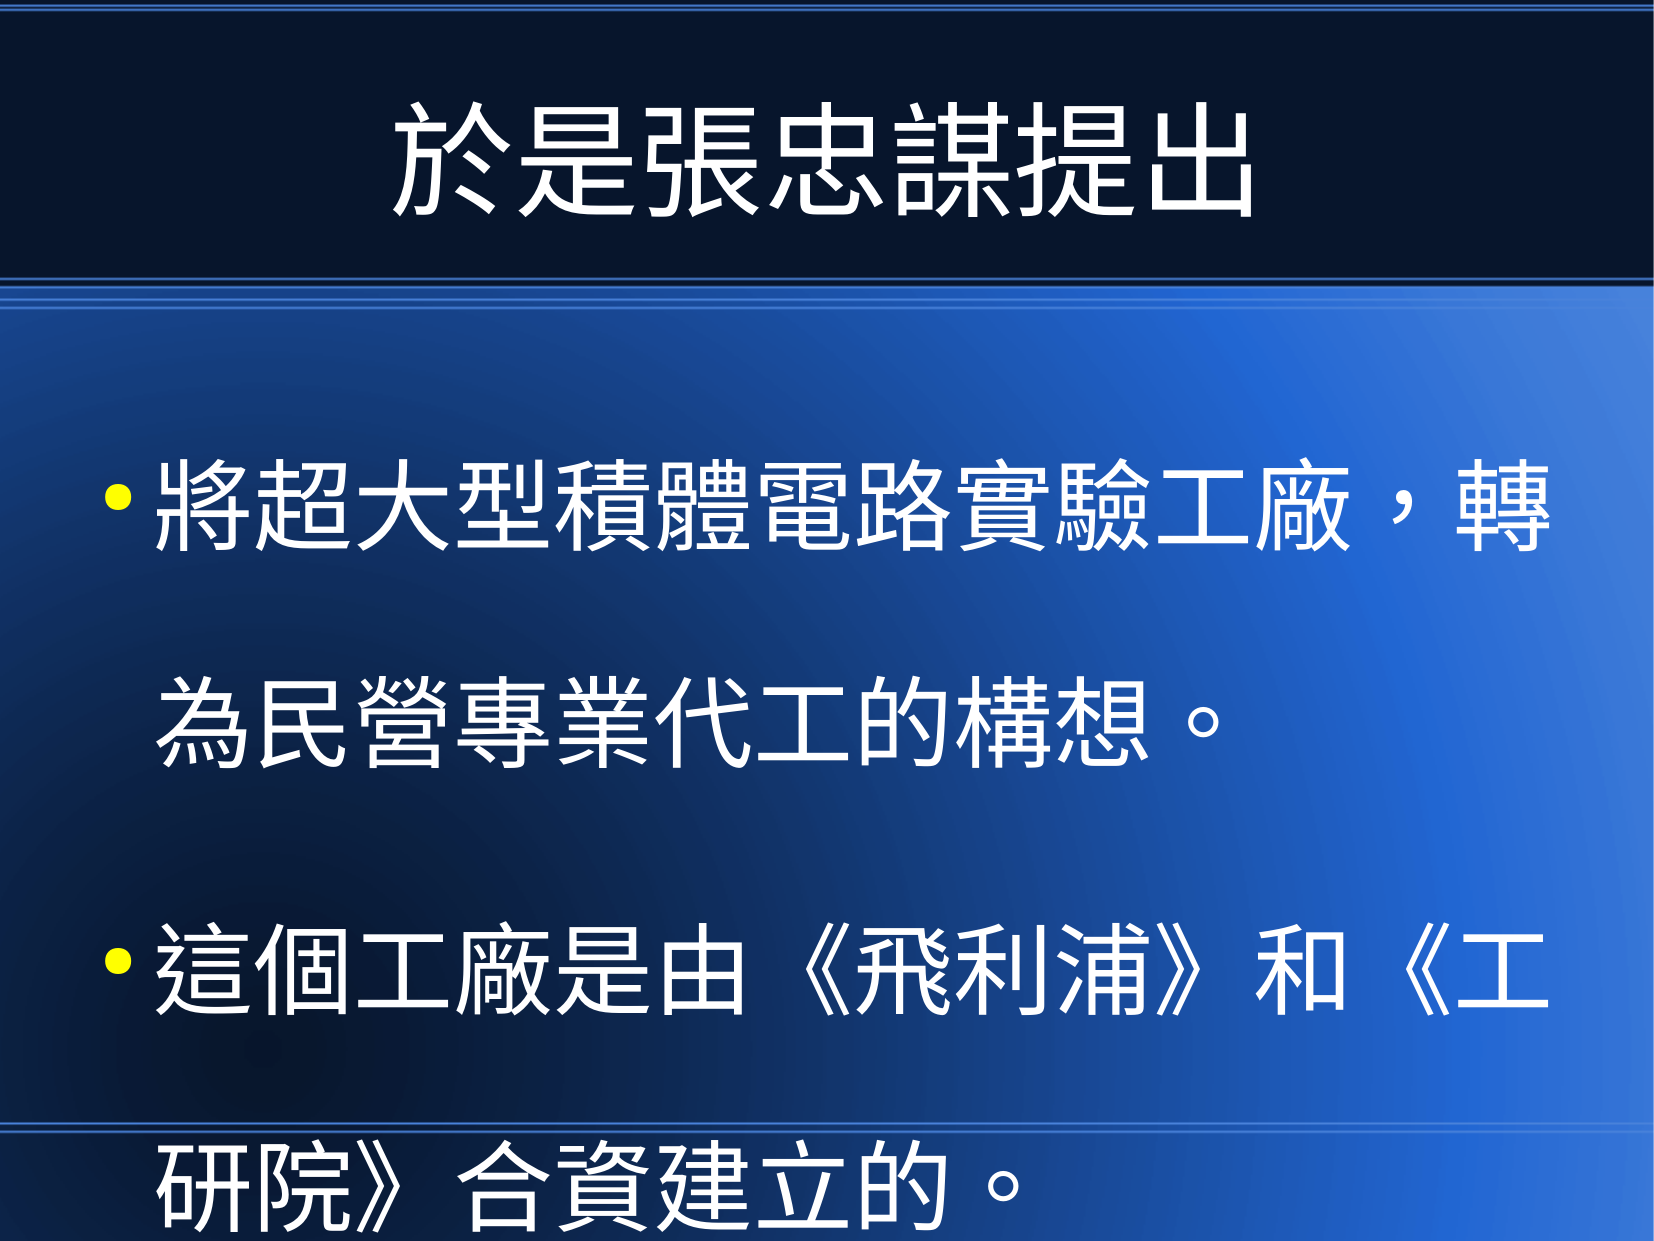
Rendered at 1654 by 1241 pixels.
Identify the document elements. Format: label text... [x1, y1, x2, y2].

list 將超大型積體電路實驗工廠，轉為民營專業代工的構想。 這個工廠是由《飛利浦》和《工研院》合資建立的。 [82, 355, 1571, 1241]
title 於是張忠謀提出 [82, 49, 1571, 257]
picture [0, 0, 1654, 1241]
